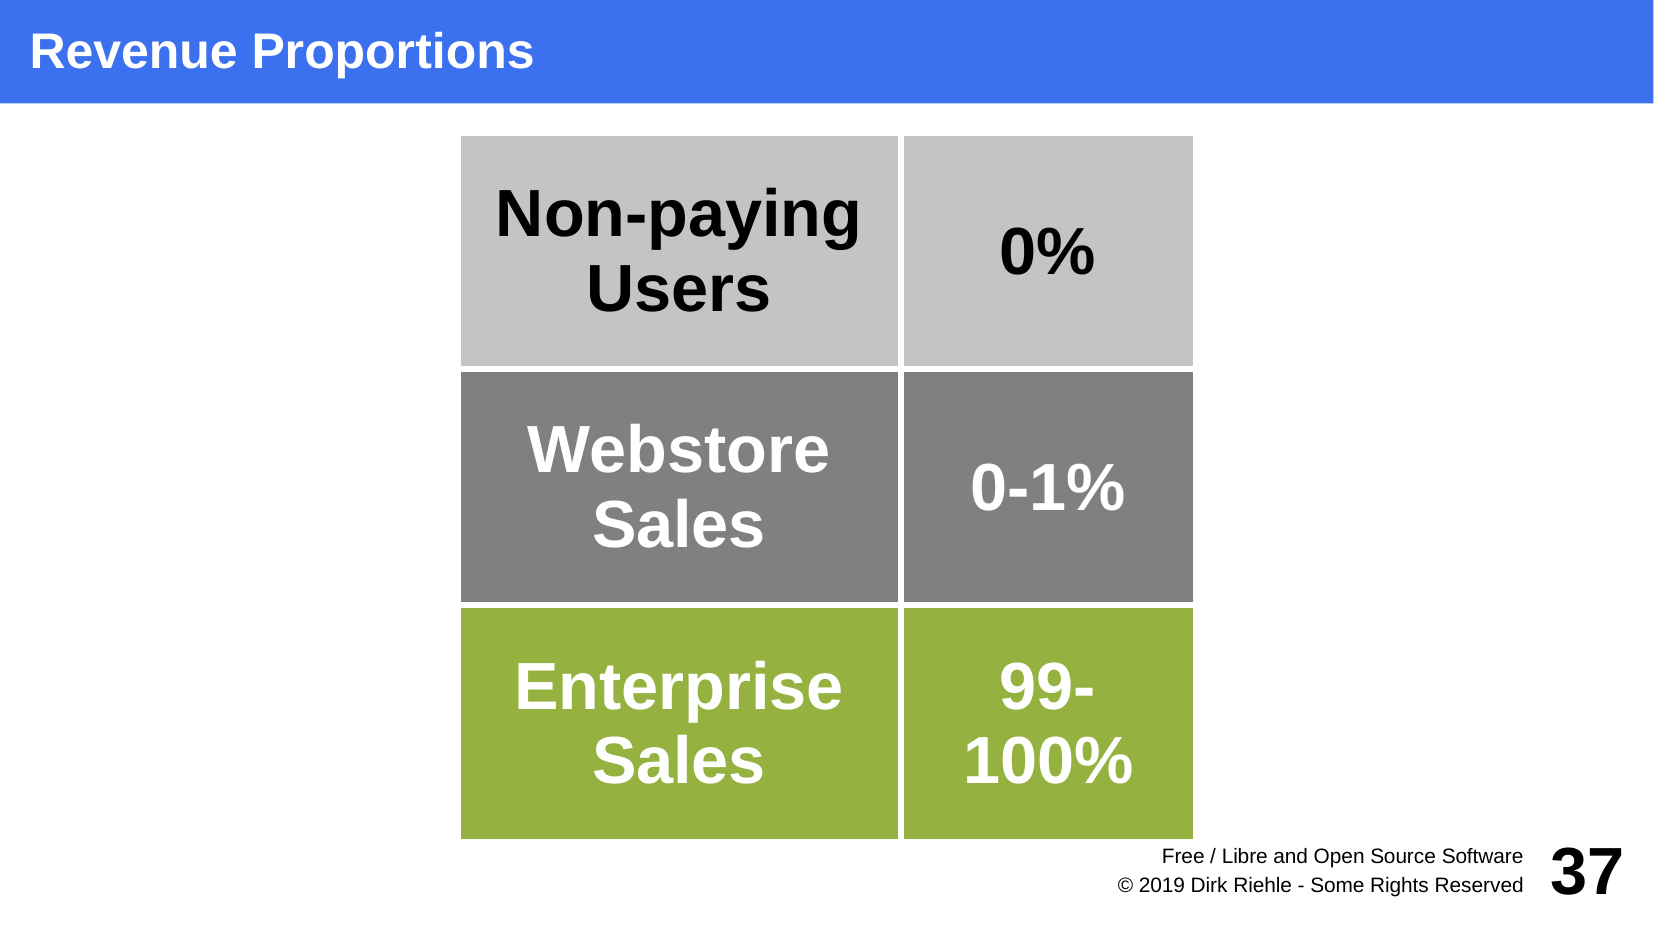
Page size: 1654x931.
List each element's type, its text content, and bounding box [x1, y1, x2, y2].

text_box Enterprise Sales [457, 605, 900, 842]
title Revenue Proportions [0, 0, 1654, 104]
text_box Non-paying Users [457, 132, 900, 369]
text_box 99- 100% [900, 605, 1196, 842]
text_box 0% [900, 132, 1196, 369]
text_box 0-1% [900, 369, 1196, 605]
text_box Webstore Sales [457, 369, 900, 605]
